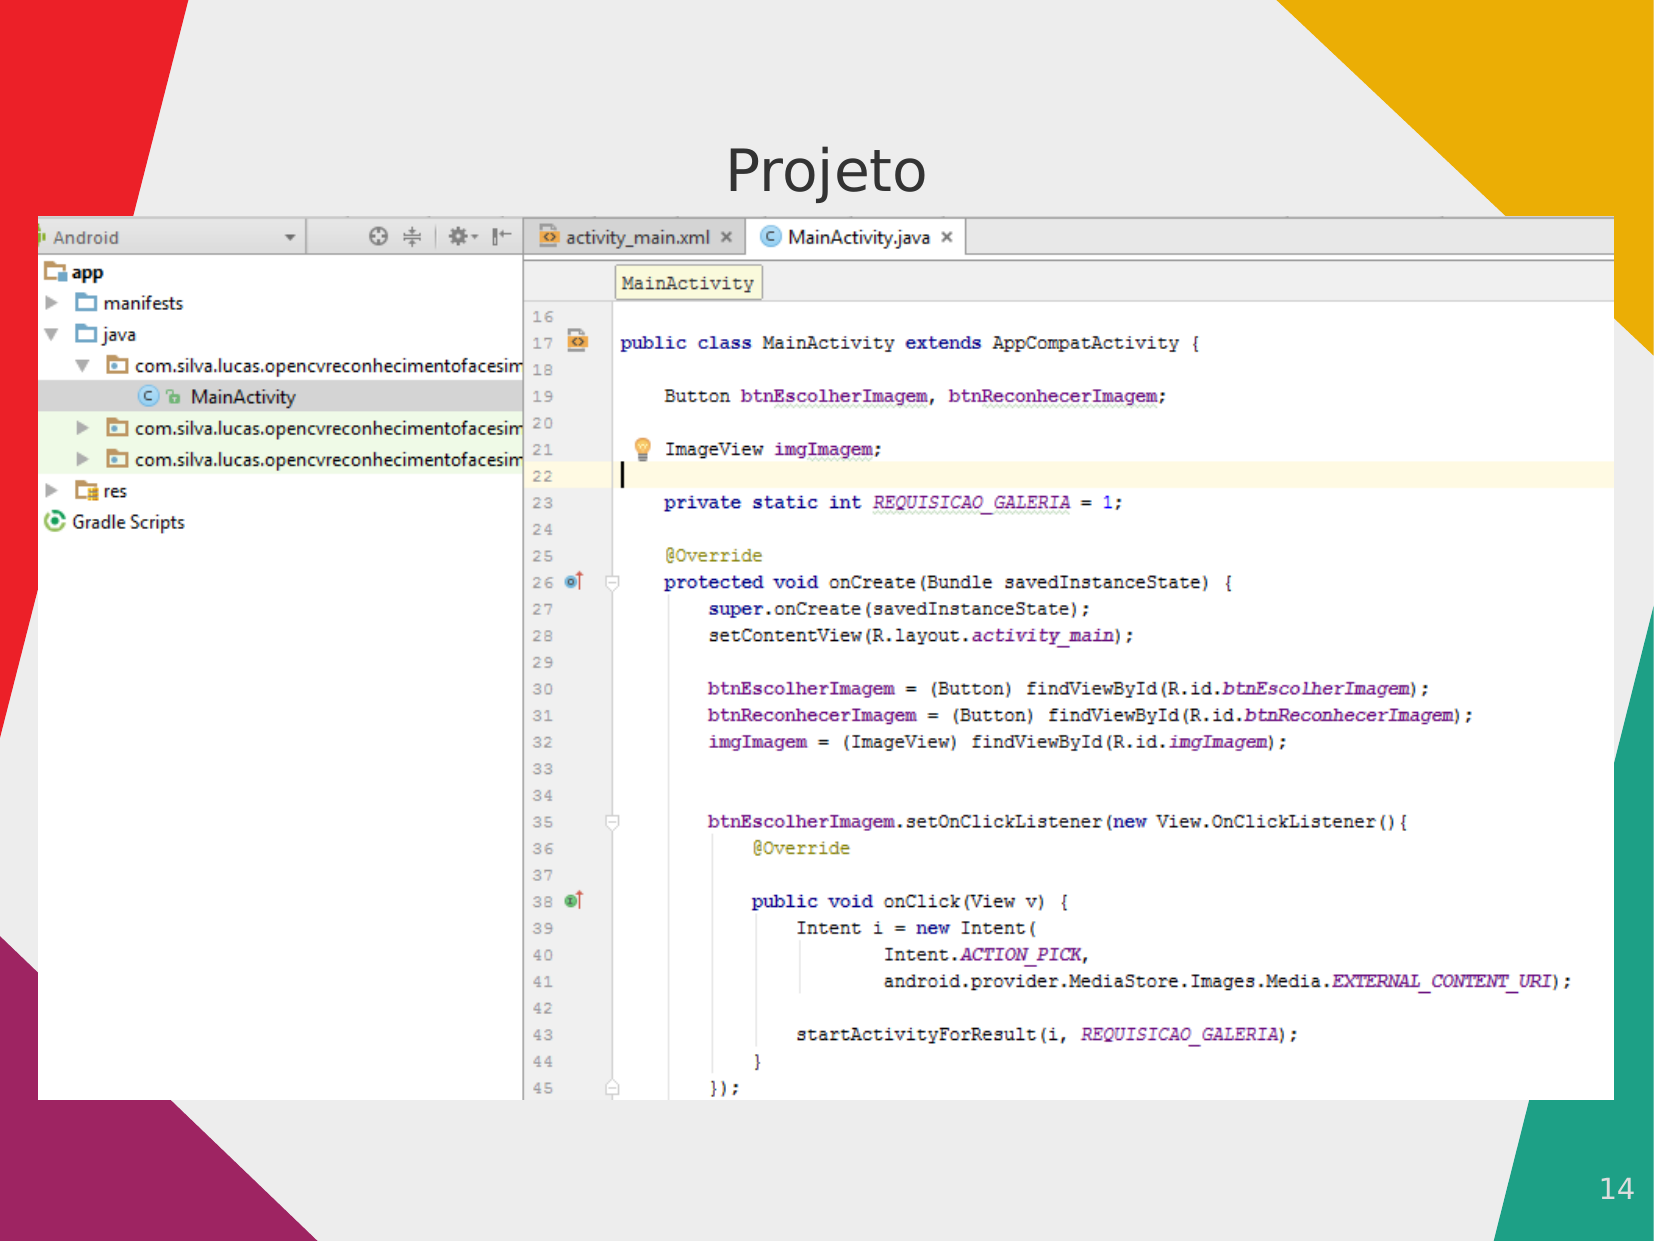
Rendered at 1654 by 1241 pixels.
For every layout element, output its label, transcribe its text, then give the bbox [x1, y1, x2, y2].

title Projeto [114, 73, 1539, 216]
picture [38, 216, 1614, 1100]
